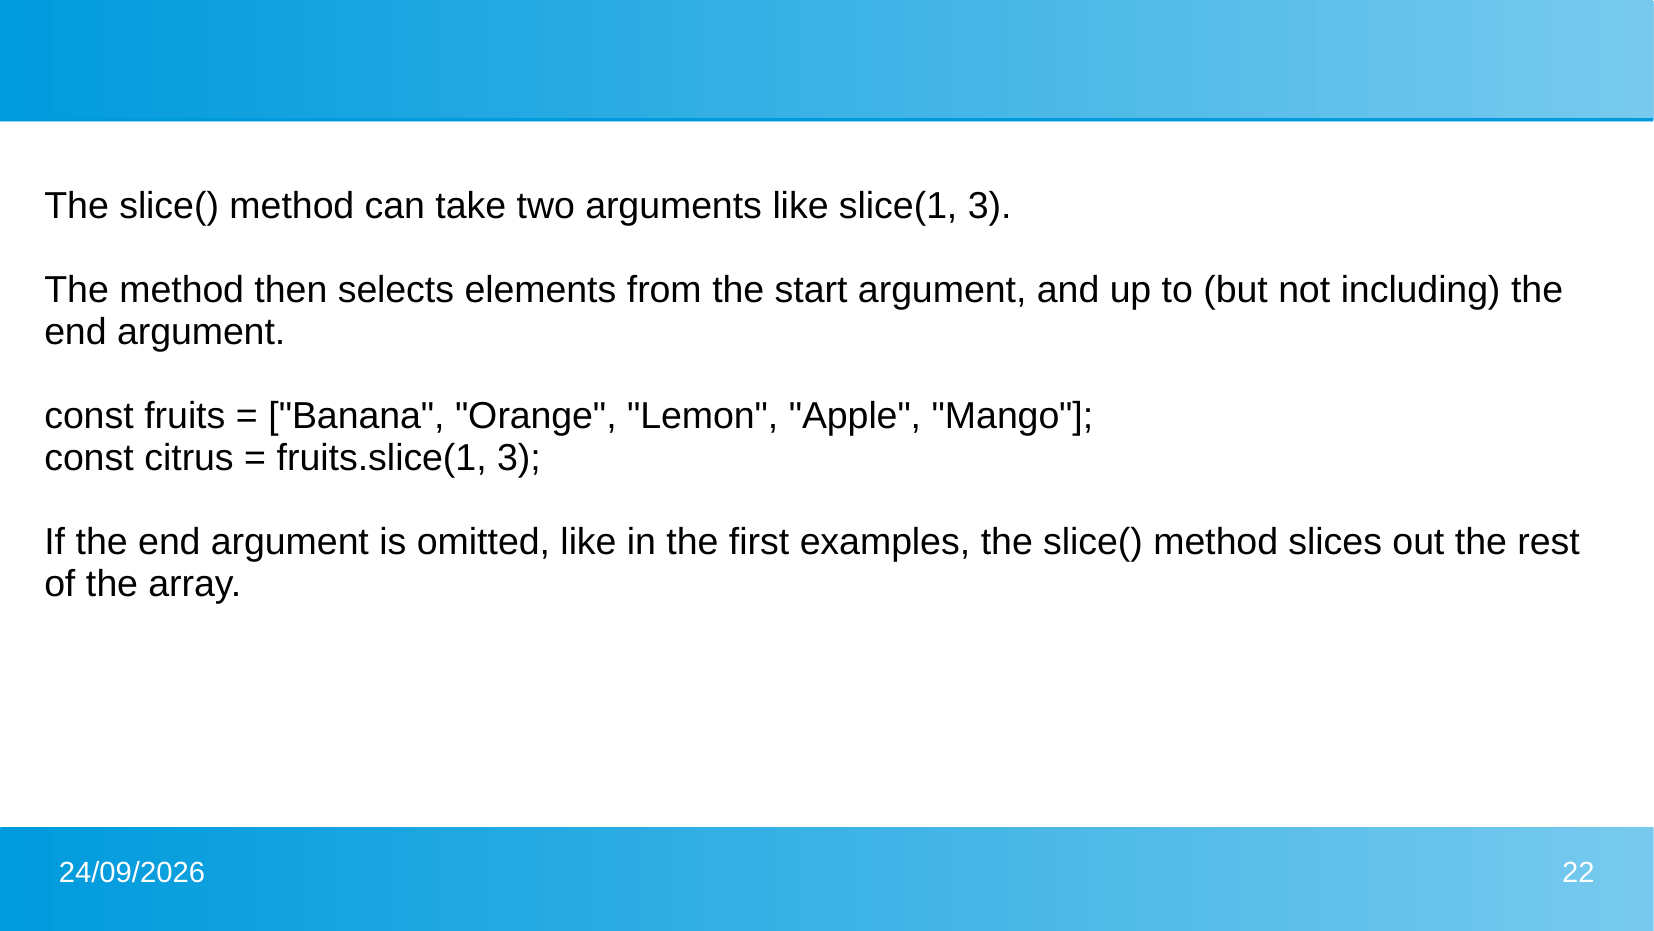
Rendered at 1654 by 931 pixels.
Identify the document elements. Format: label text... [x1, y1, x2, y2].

text_box The slice() method can take two arguments like slice(1, 3). The method then selects elements from the start argument, and up to (but not including) the end argument. const fruits = ["Banana", "Orange", "Lemon", "Apple", "Mango"]; const citrus = fruits.slice(1, 3); If the end argument is omitted, like in the first examples, the slice() method slices out the rest of the array. [29, 177, 1625, 612]
